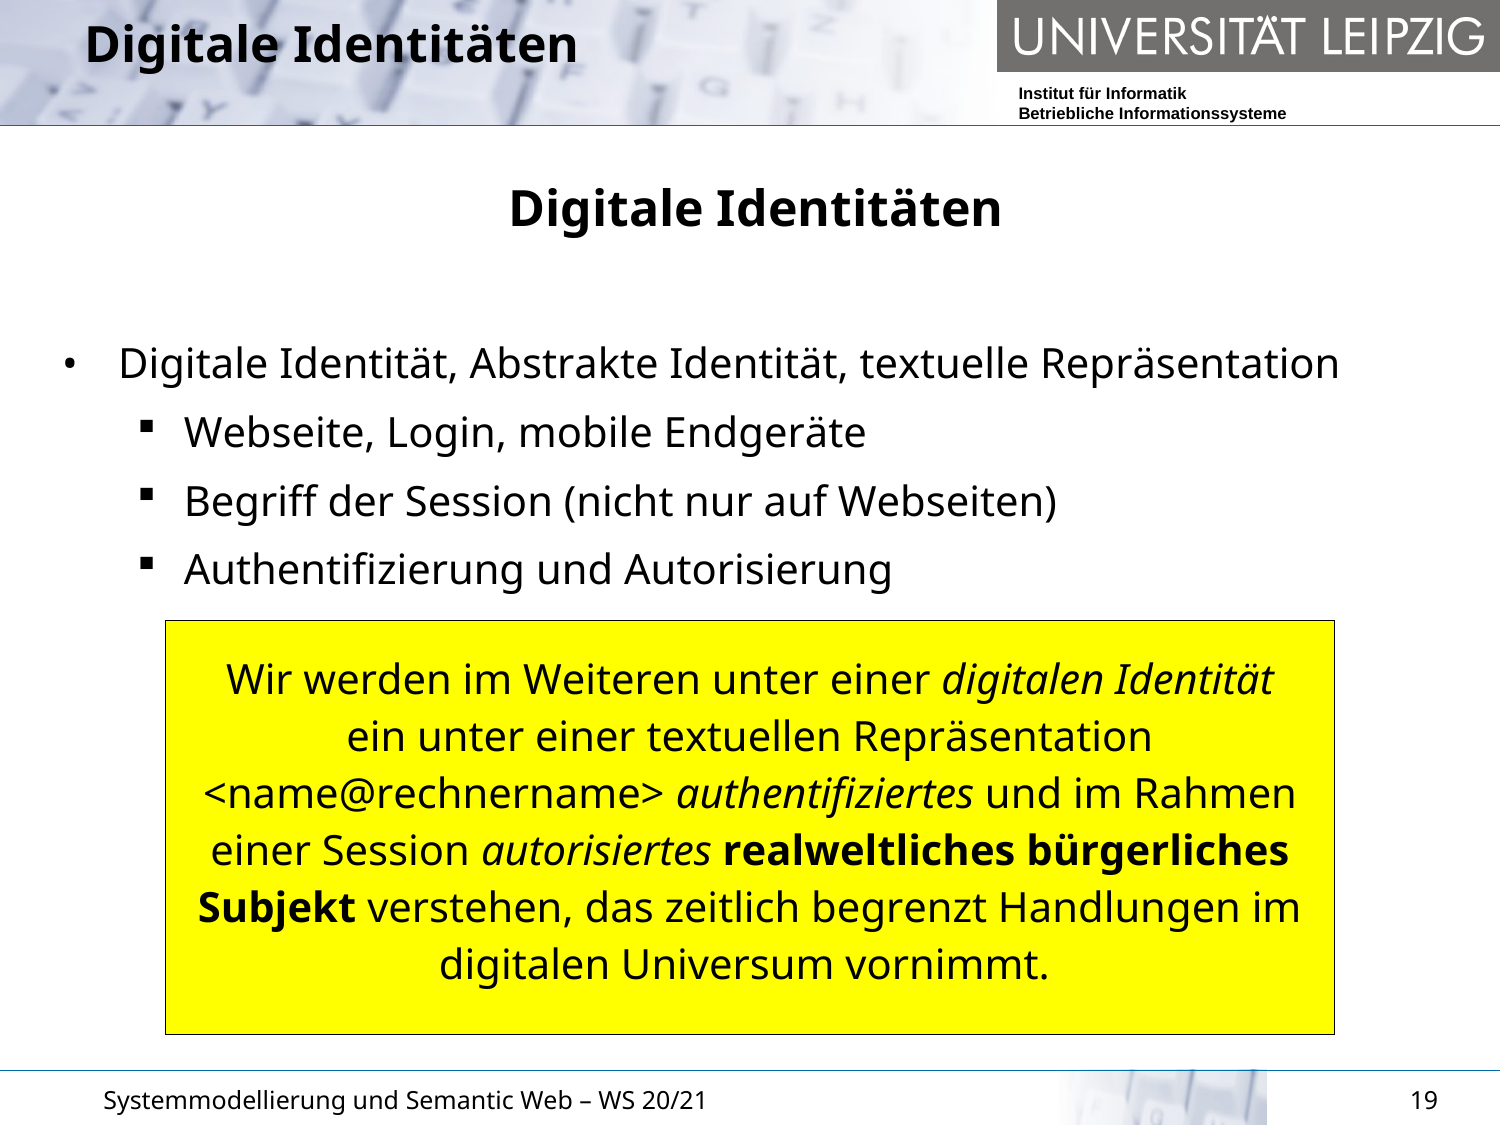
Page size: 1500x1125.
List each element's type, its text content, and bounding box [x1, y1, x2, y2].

list Wir werden im Weiteren unter einer digitalen Identität ein unter einer textuellen Repräsentation <name@rechnername> authentifiziertes und im Rahmen einer Session autorisiertes realweltliches bürgerliches Subjekt verstehen, das zeitlich begrenzt Handlungen im digitalen Universum vornimmt. [165, 620, 1335, 1035]
text_box Digitale Identitäten [69, 5, 595, 81]
picture [1057, 1071, 1267, 1125]
list Digitale Identitäten Digitale Identität, Abstrakte Identität, textuelle Repräsentation Webseite, Login, mobile Endgeräte Begriff der Session (nicht nur auf Webseiten) Authentifizierung und Autorisierung [47, 165, 1465, 573]
picture [0, 0, 1500, 125]
